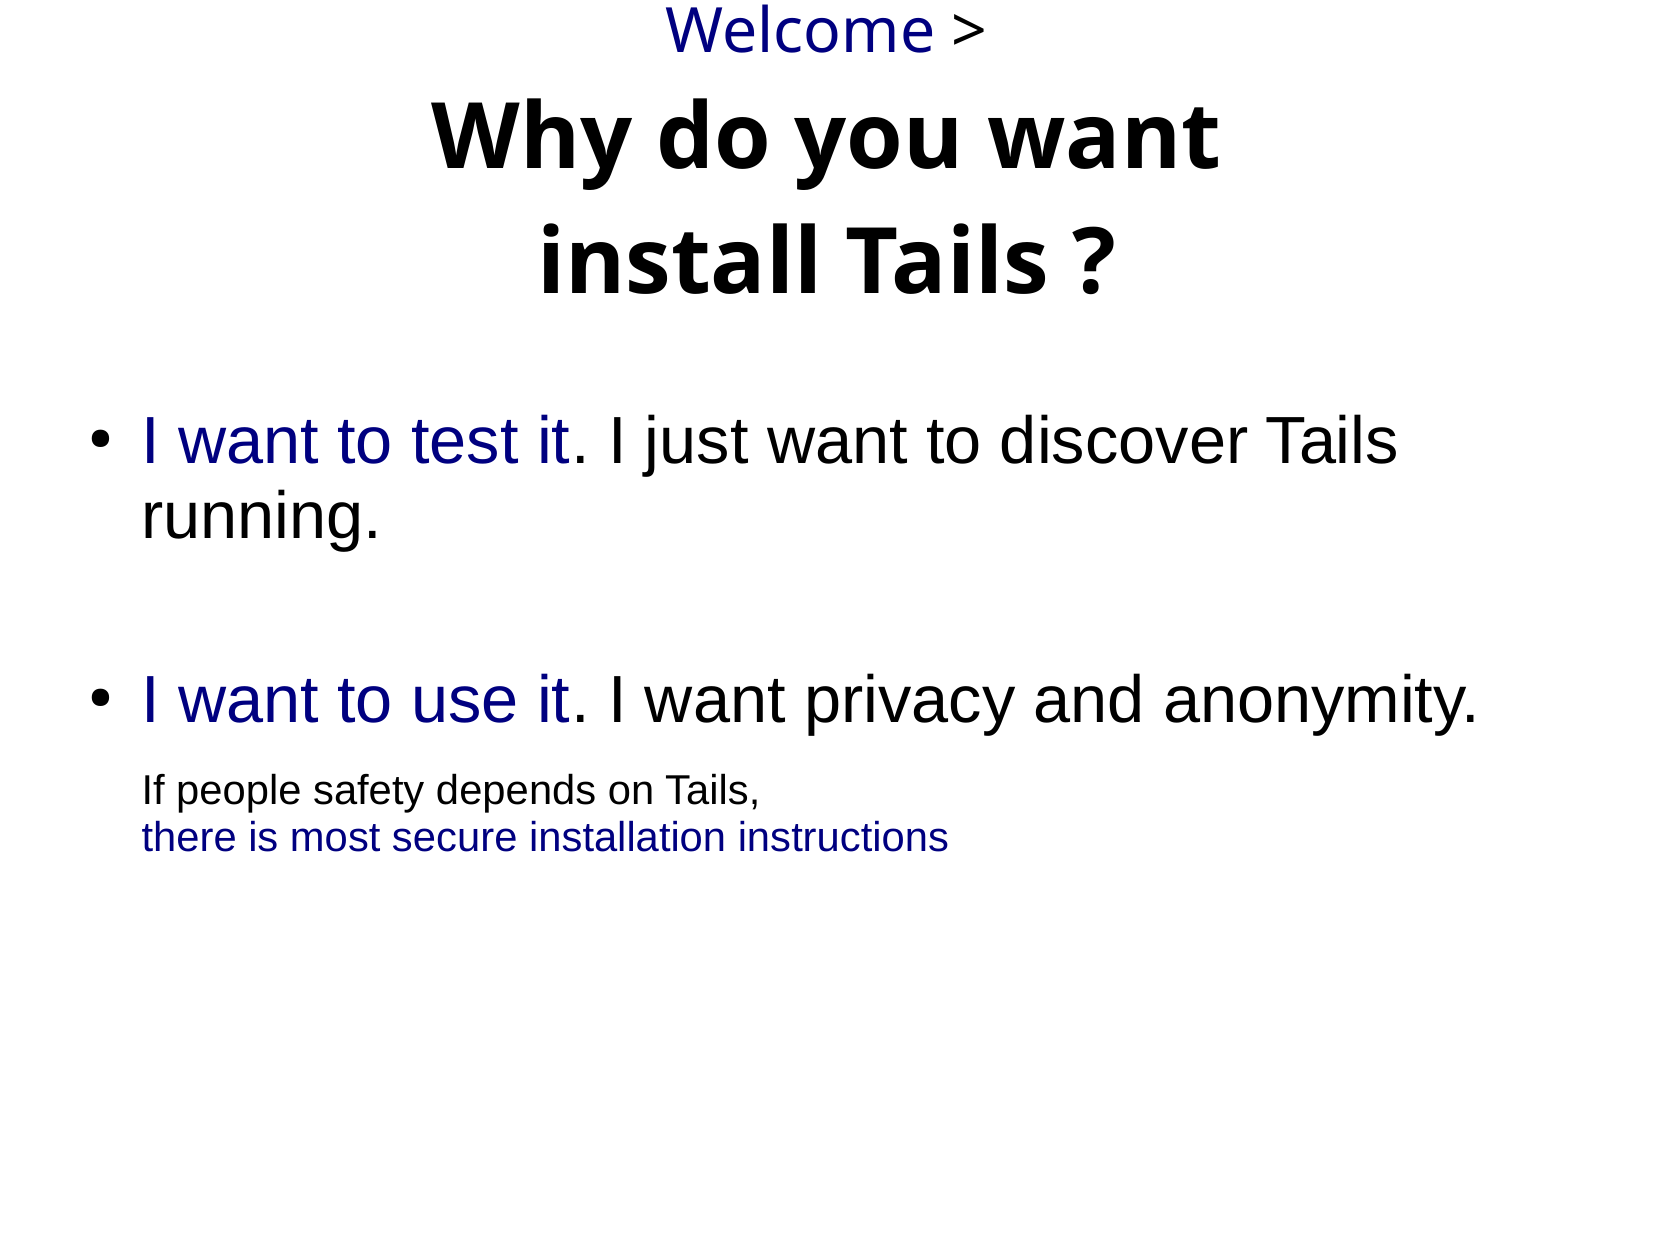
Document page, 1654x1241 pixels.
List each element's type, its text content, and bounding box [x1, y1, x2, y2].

title Welcome > Why do you want install Tails ? [82, 0, 1571, 308]
list I want to test it. I just want to discover Tails running. I want to use it. I want privacy and anonymity. If people safety depends on Tails, there is most secure installation instructions [70, 402, 1526, 1123]
